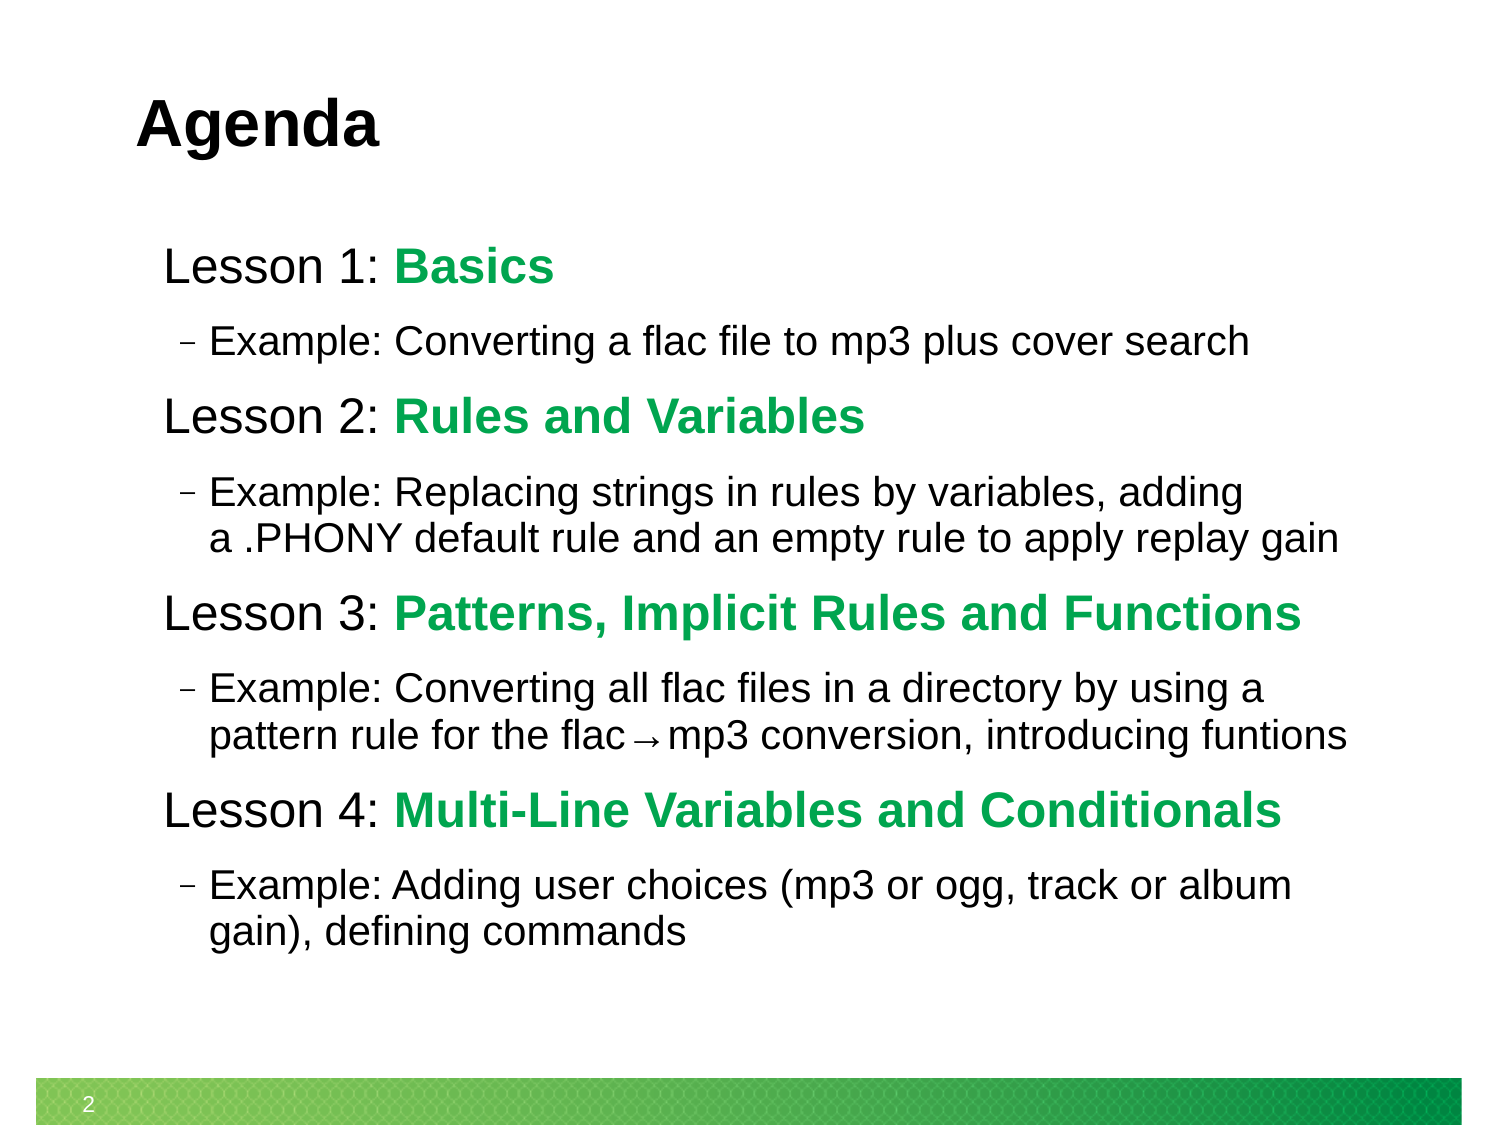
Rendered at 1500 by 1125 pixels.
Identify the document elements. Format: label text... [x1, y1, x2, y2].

list Lesson 1: Basics Example: Converting a flac file to mp3 plus cover search Lesson 2: Rules and Variables Example: Replacing strings in rules by variables, adding a .PHONY default rule and an empty rule to apply replay gain Lesson 3: Patterns, Implicit Rules and Functions Example: Converting all flac files in a directory by using a pattern rule for the flac→mp3 conversion, introducing funtions Lesson 4: Multi-Line Variables and Conditionals Example: Adding user choices (mp3 or ogg, track or album gain), defining commands [135, 238, 1372, 982]
title Agenda [135, 41, 1372, 204]
picture [36, 1078, 1462, 1125]
